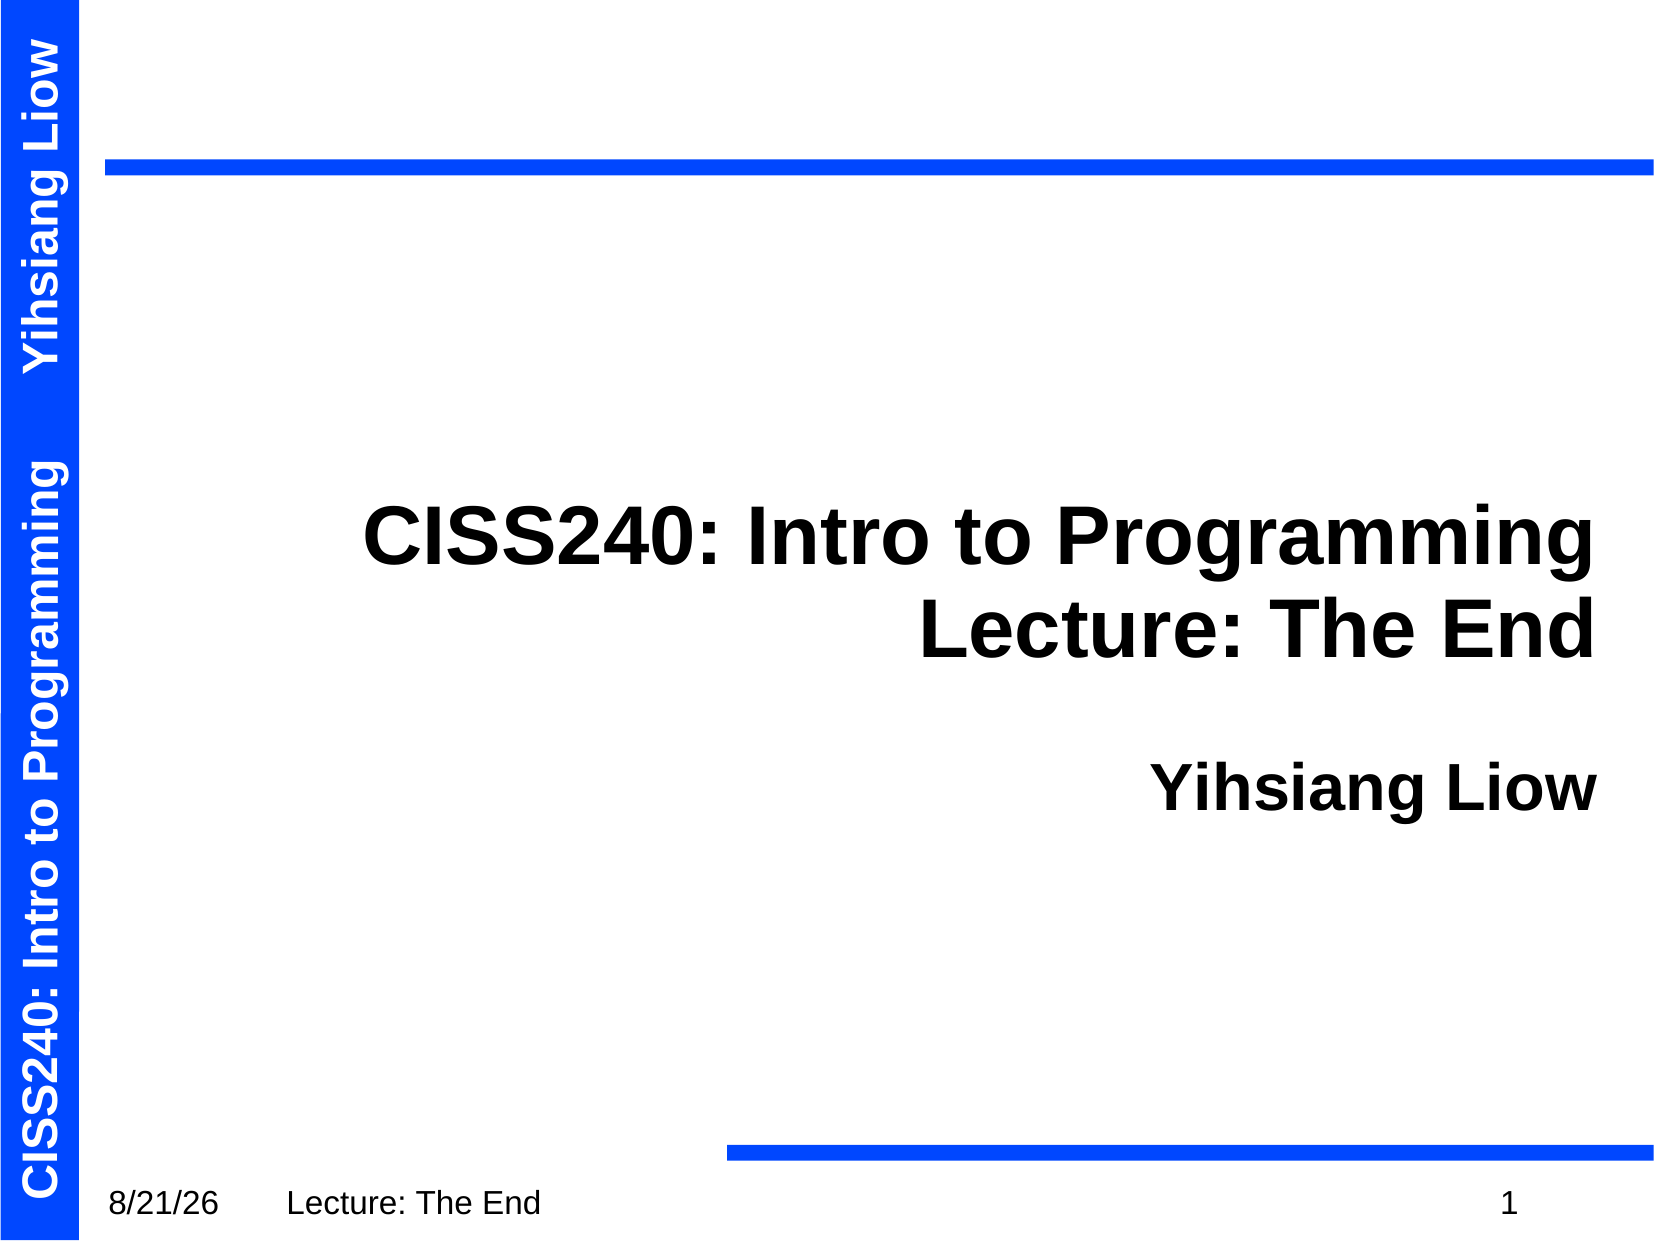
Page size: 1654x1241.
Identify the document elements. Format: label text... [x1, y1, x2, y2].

subtitle CISS240: Intro to Programming Lecture: The End Yihsiang Liow [111, 197, 1598, 1117]
